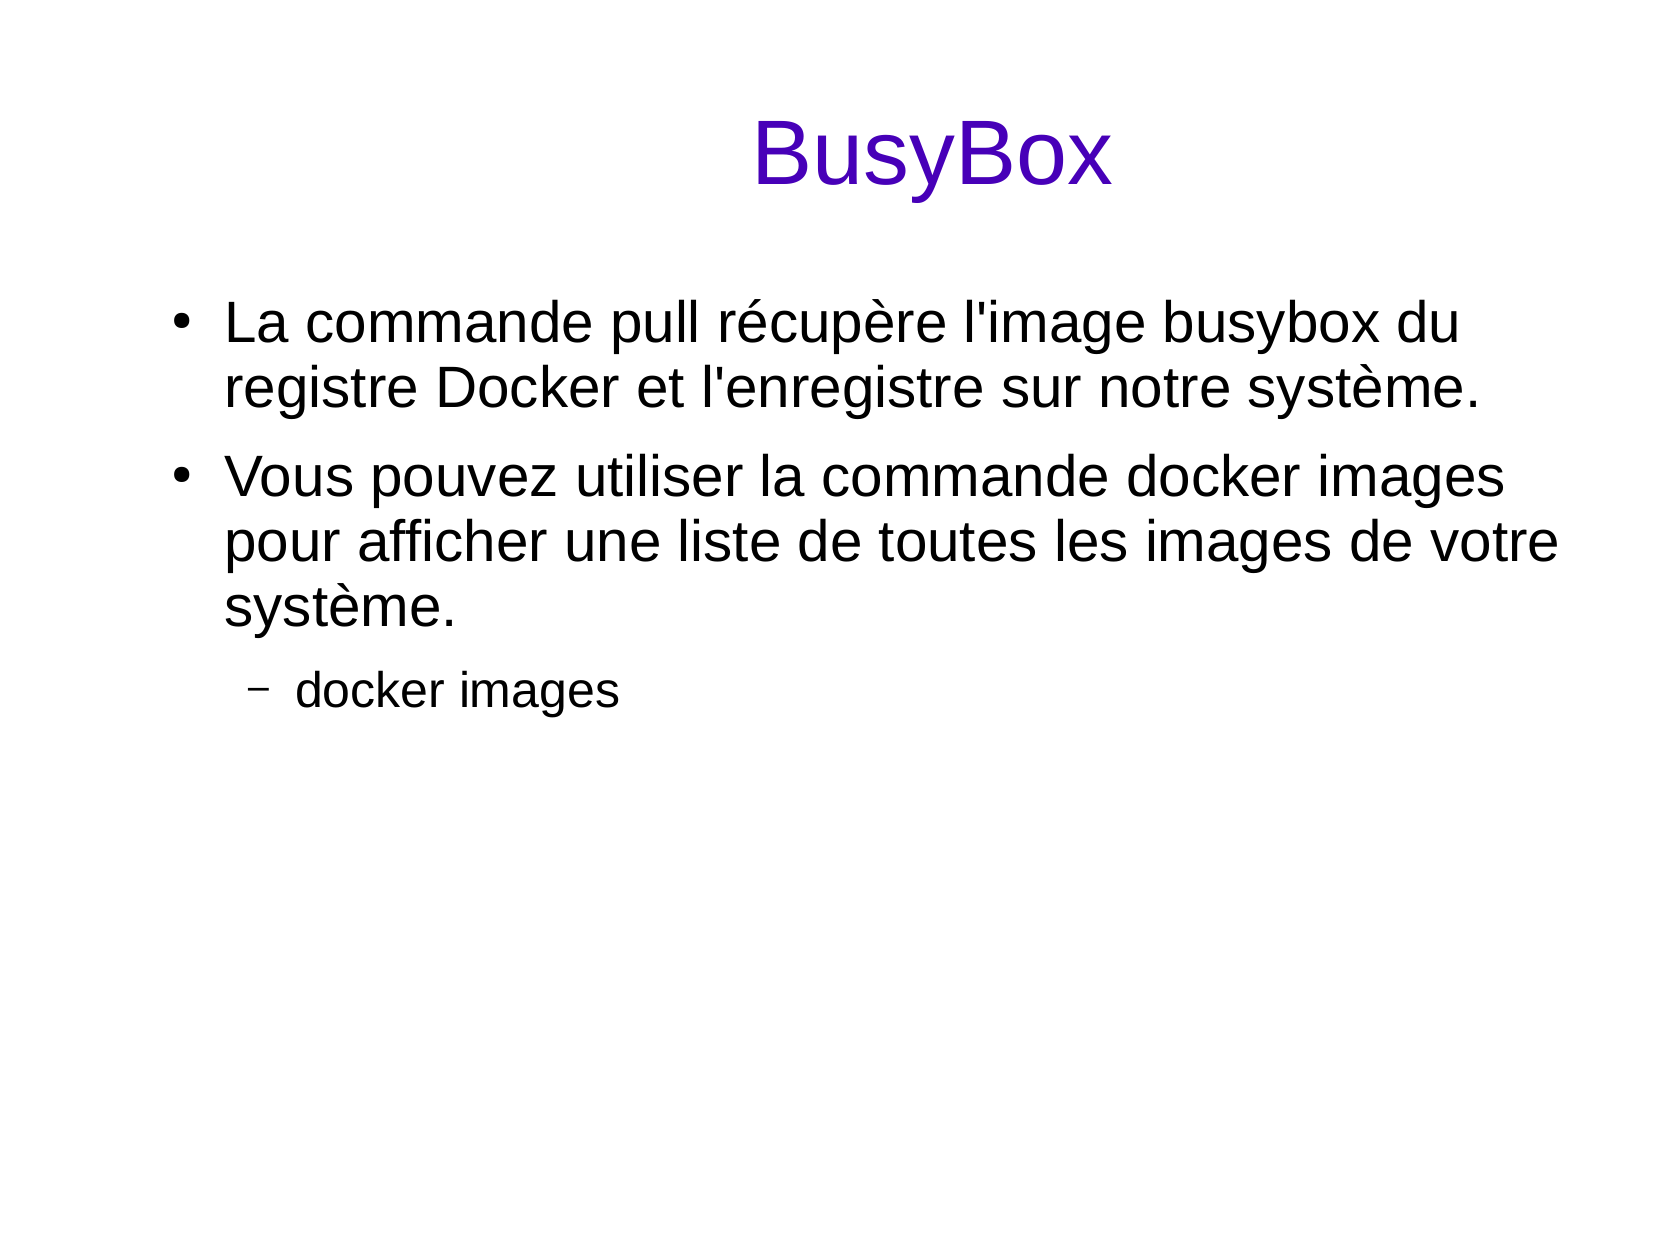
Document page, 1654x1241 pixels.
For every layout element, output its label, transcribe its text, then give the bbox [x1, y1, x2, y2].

list La commande pull récupère l'image busybox du registre Docker et l'enregistre sur notre système. Vous pouvez utiliser la commande docker images pour afficher une liste de toutes les images de votre système. docker images [82, 290, 1571, 1010]
title BusyBox [82, 49, 1571, 257]
